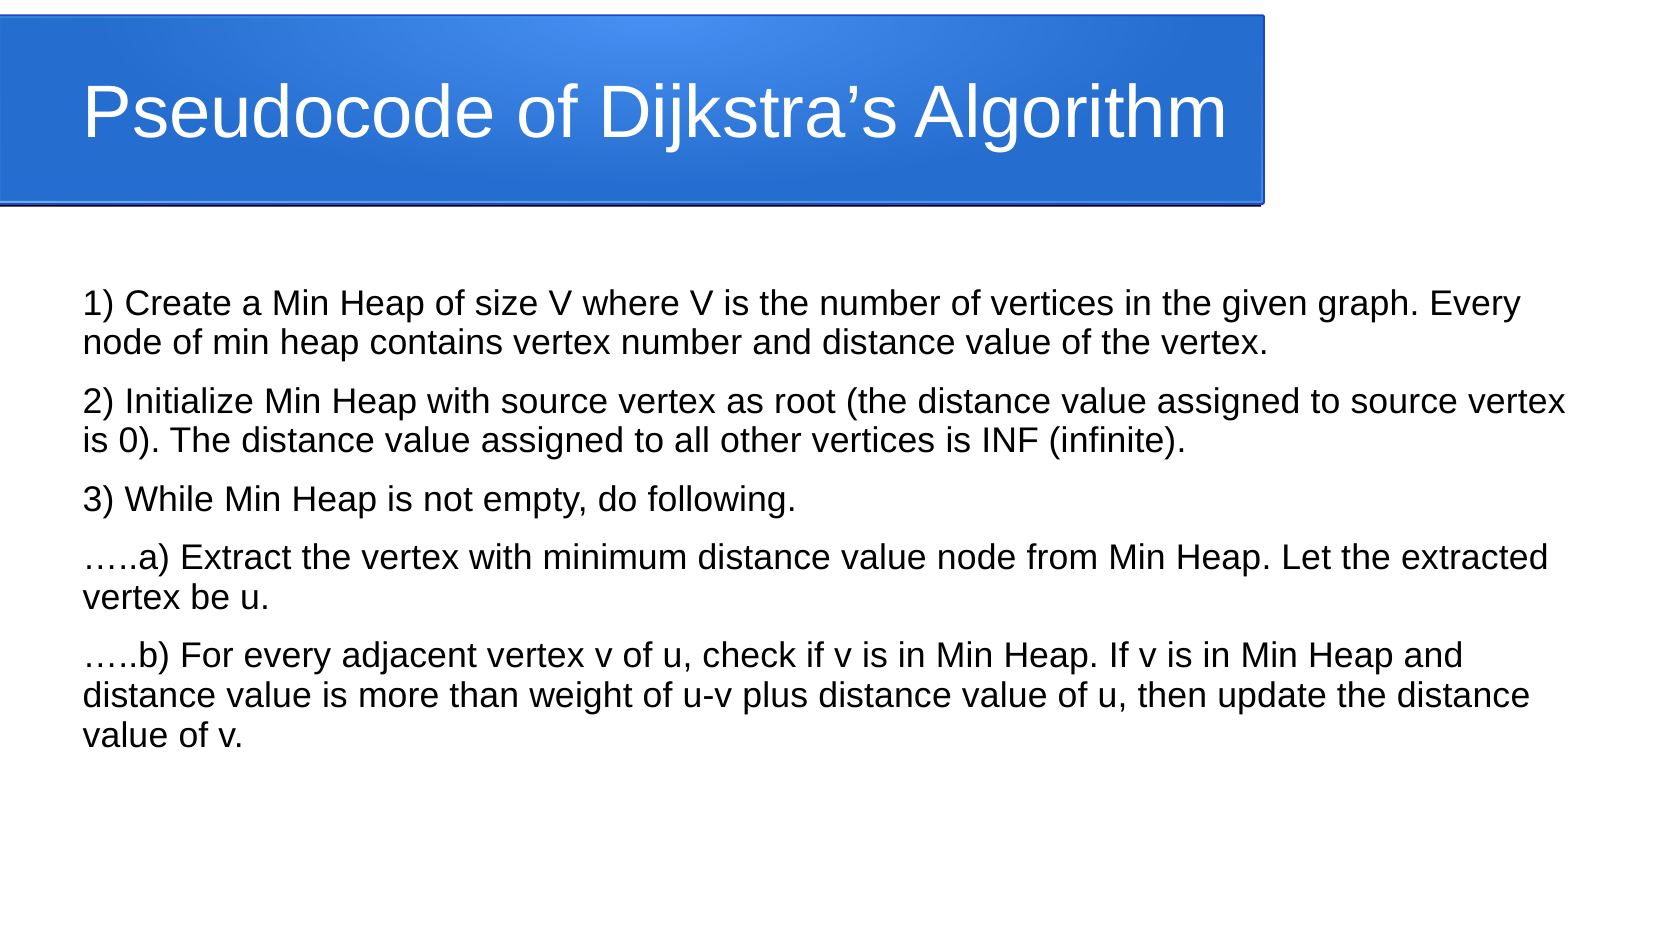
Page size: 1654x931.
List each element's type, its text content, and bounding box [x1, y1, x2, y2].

list 1) Create a Min Heap of size V where V is the number of vertices in the given graph. Every node of min heap contains vertex number and distance value of the vertex. 2) Initialize Min Heap with source vertex as root (the distance value assigned to source vertex is 0). The distance value assigned to all other vertices is INF (infinite). 3) While Min Heap is not empty, do following. …..a) Extract the vertex with minimum distance value node from Min Heap. Let the extracted vertex be u. …..b) For every adjacent vertex v of u, check if v is in Min Heap. If v is in Min Heap and distance value is more than weight of u-v plus distance value of u, then update the distance value of v. [82, 224, 1571, 764]
title Pseudocode of Dijkstra’s Algorithm [82, 35, 1235, 189]
